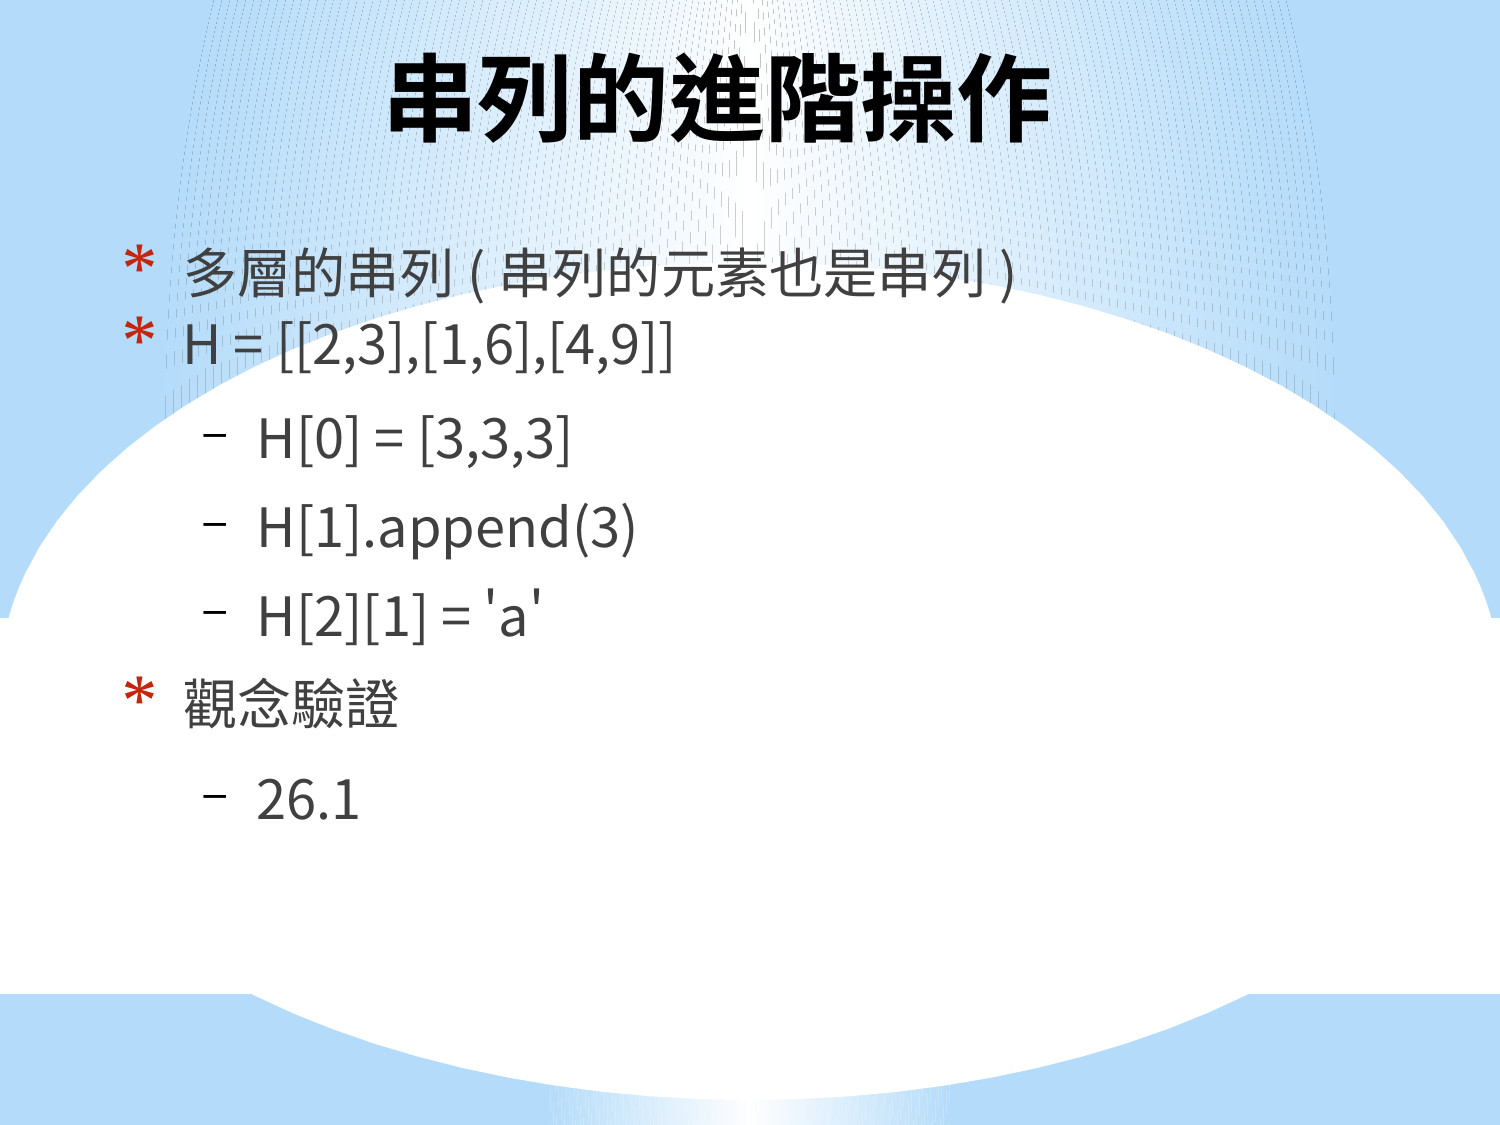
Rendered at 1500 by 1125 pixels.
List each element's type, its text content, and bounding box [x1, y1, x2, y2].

list 多層的串列(串列的元素也是串列) H = [[2,3],[1,6],[4,9]] H[0] = [3,3,3] H[1].append(3) H[2][1] = 'a' 觀念驗證 26.1 [100, 231, 1400, 1047]
title 串列的進階操作 [183, 30, 1252, 219]
